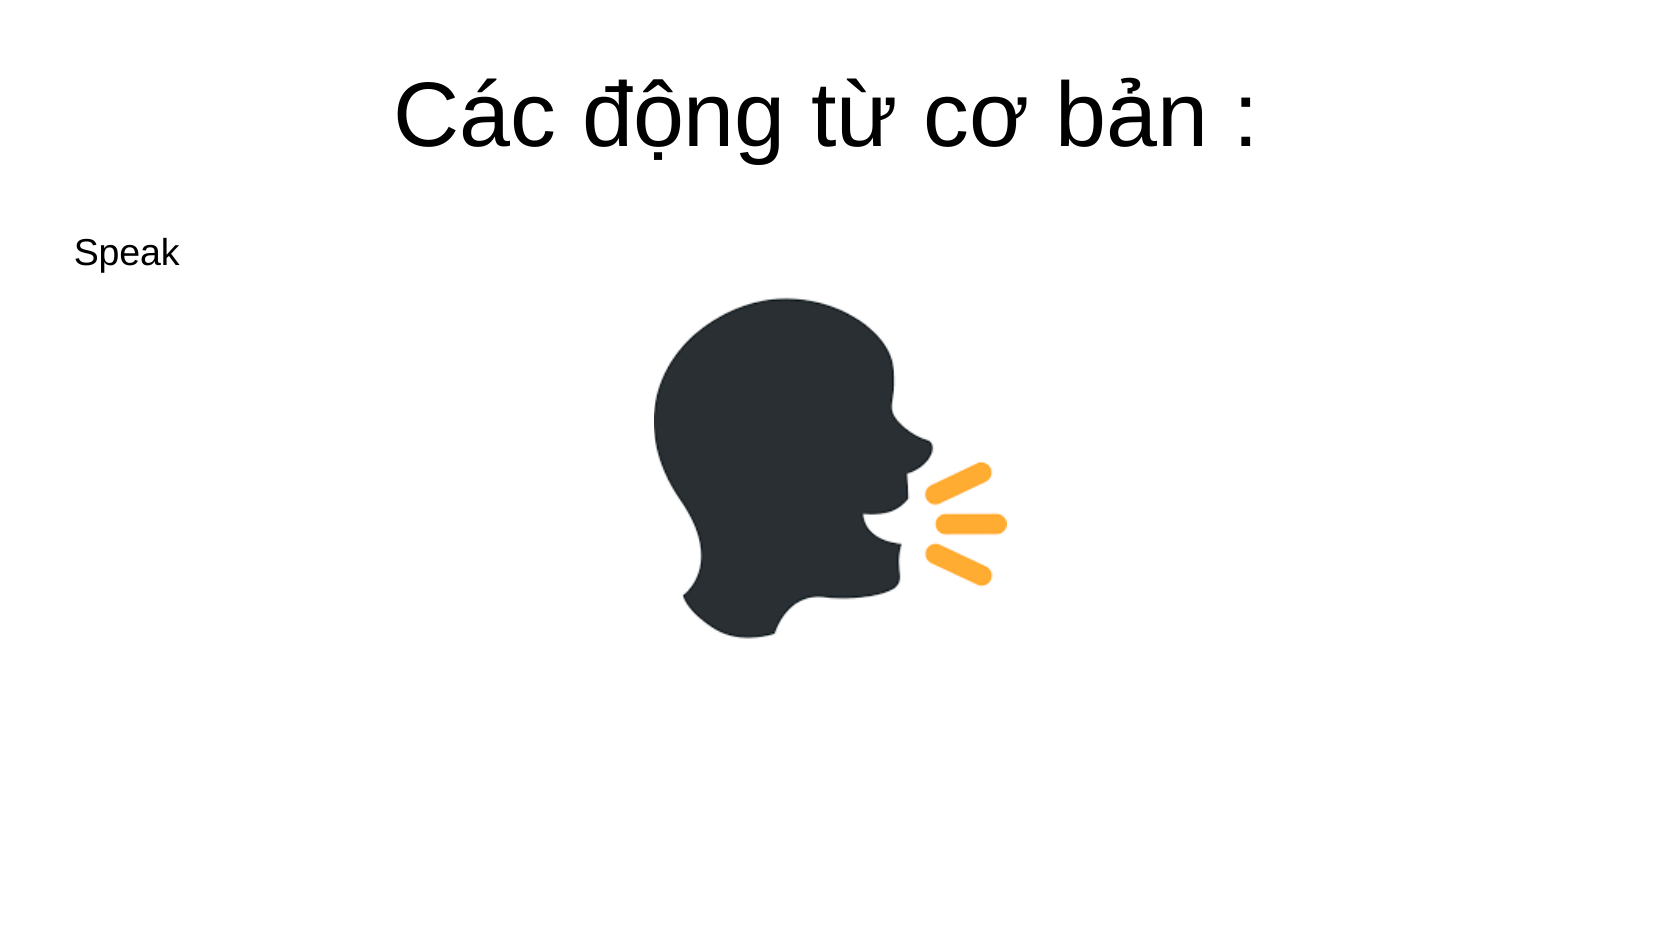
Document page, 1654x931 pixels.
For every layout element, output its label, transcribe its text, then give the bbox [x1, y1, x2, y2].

text_box Speak [59, 224, 497, 282]
picture [654, 292, 1007, 645]
title Các động từ cơ bản : [82, 37, 1571, 193]
